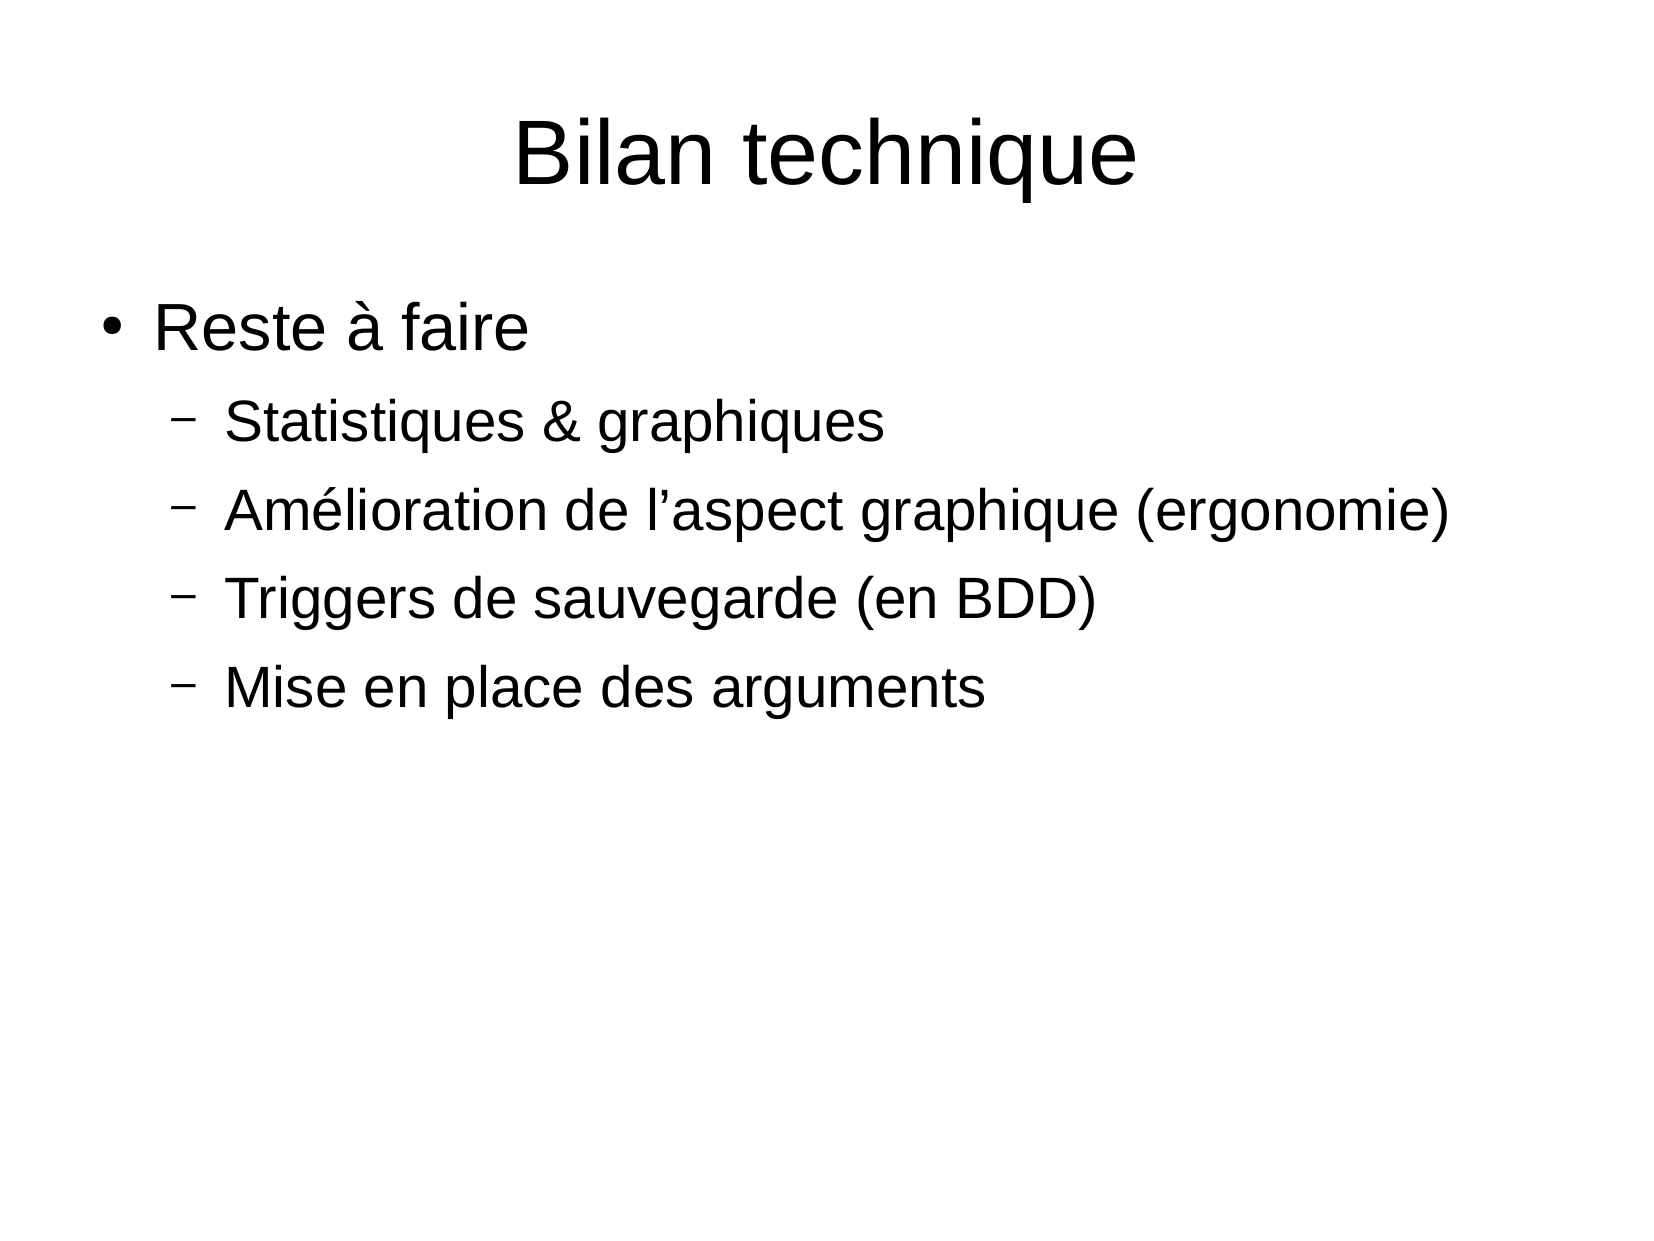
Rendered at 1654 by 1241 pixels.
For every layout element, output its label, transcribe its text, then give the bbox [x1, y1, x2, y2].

list Reste à faire Statistiques & graphiques Amélioration de l’aspect graphique (ergonomie) Triggers de sauvegarde (en BDD) Mise en place des arguments [82, 290, 1571, 1010]
title Bilan technique [82, 49, 1571, 257]
